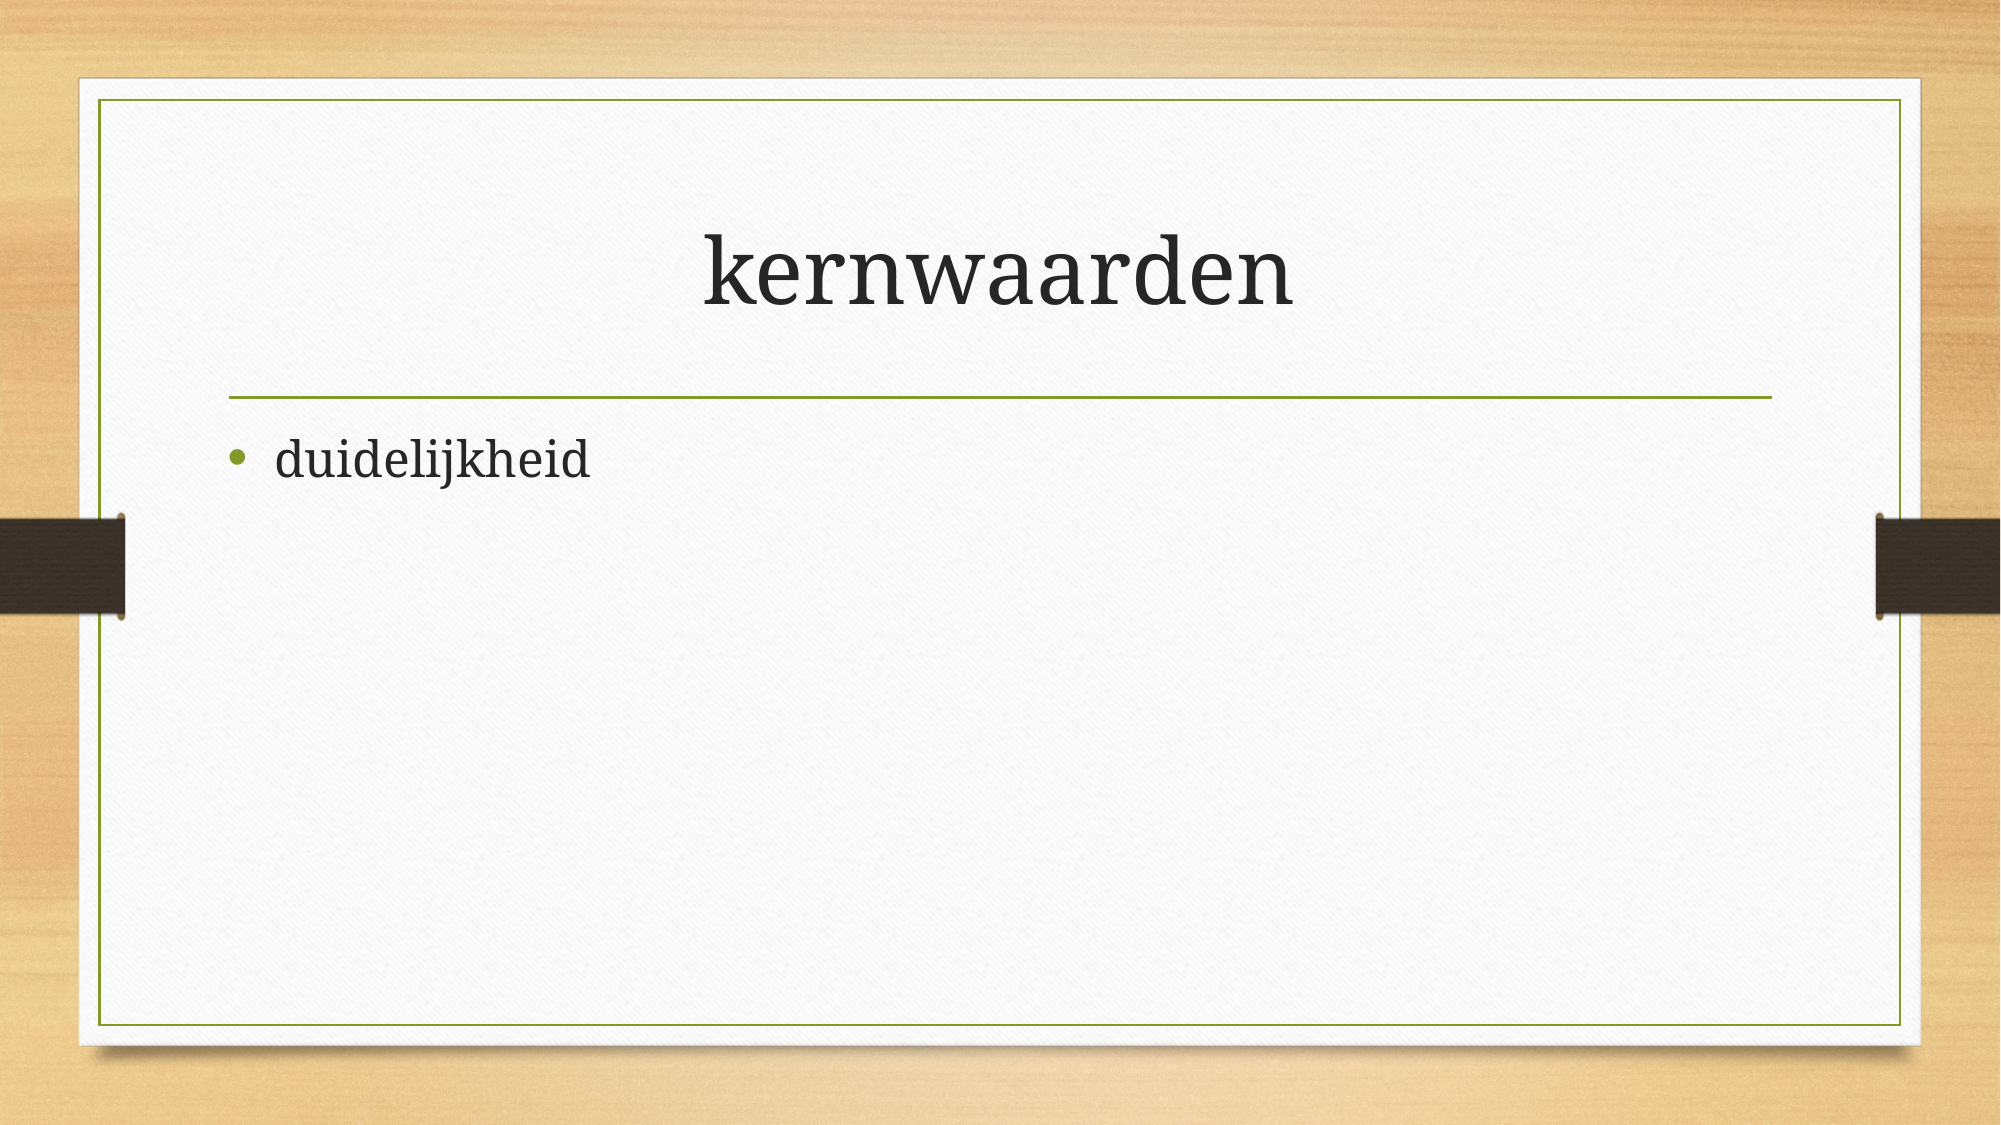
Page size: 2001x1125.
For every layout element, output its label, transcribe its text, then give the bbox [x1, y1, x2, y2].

list duidelijkheid [212, 419, 1788, 964]
title kernwaarden [212, 161, 1788, 376]
